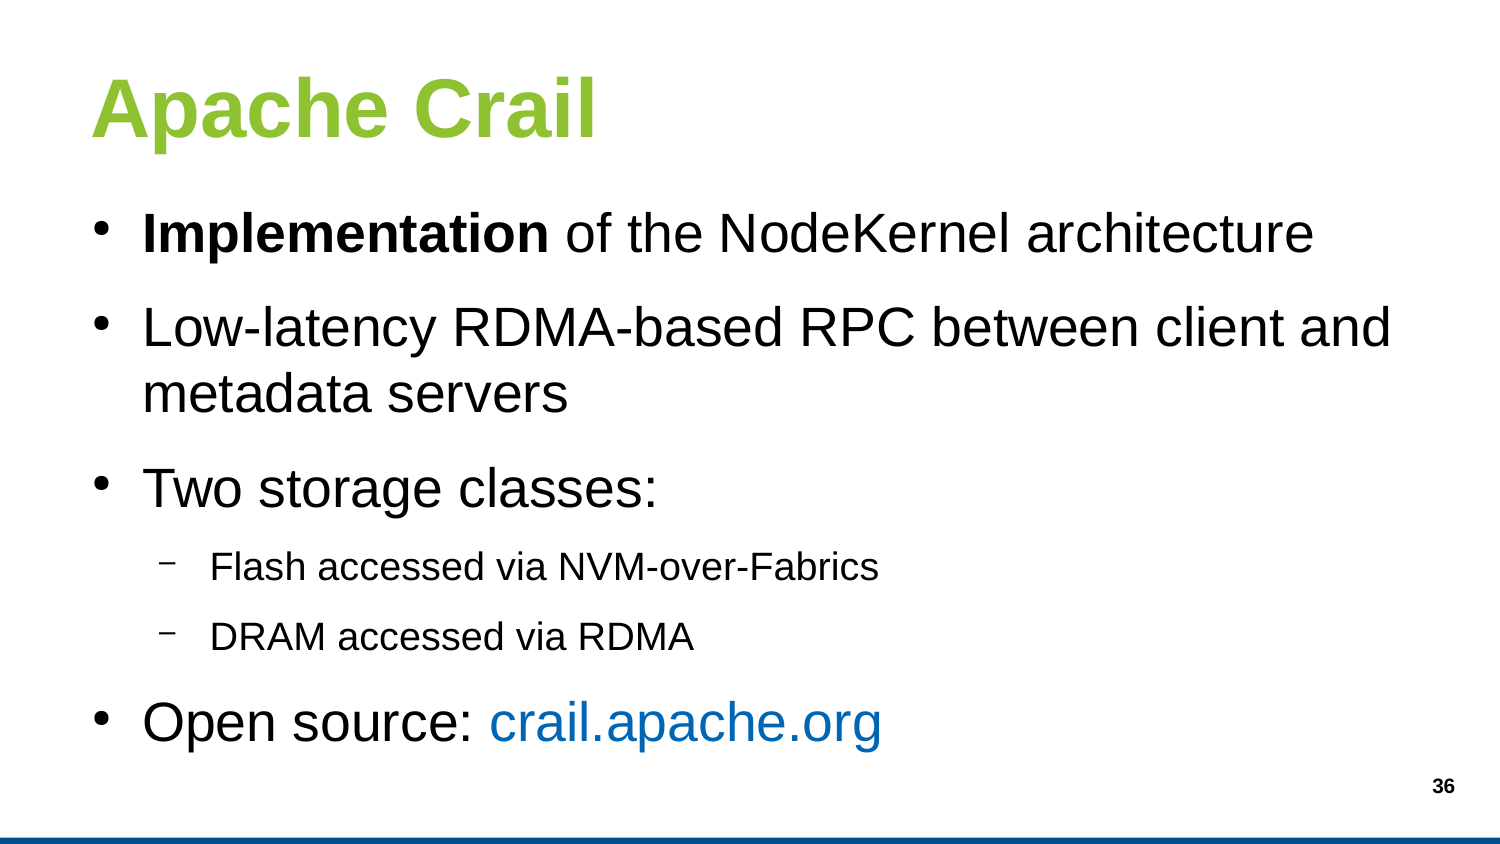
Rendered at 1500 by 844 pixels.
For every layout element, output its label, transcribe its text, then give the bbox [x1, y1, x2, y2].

list Implementation of the NodeKernel architecture Low-latency RDMA-based RPC between client and metadata servers Two storage classes: Flash accessed via NVM-over-Fabrics DRAM accessed via RDMA Open source: crail.apache.org [75, 196, 1425, 754]
title Apache Crail [75, 33, 1426, 175]
